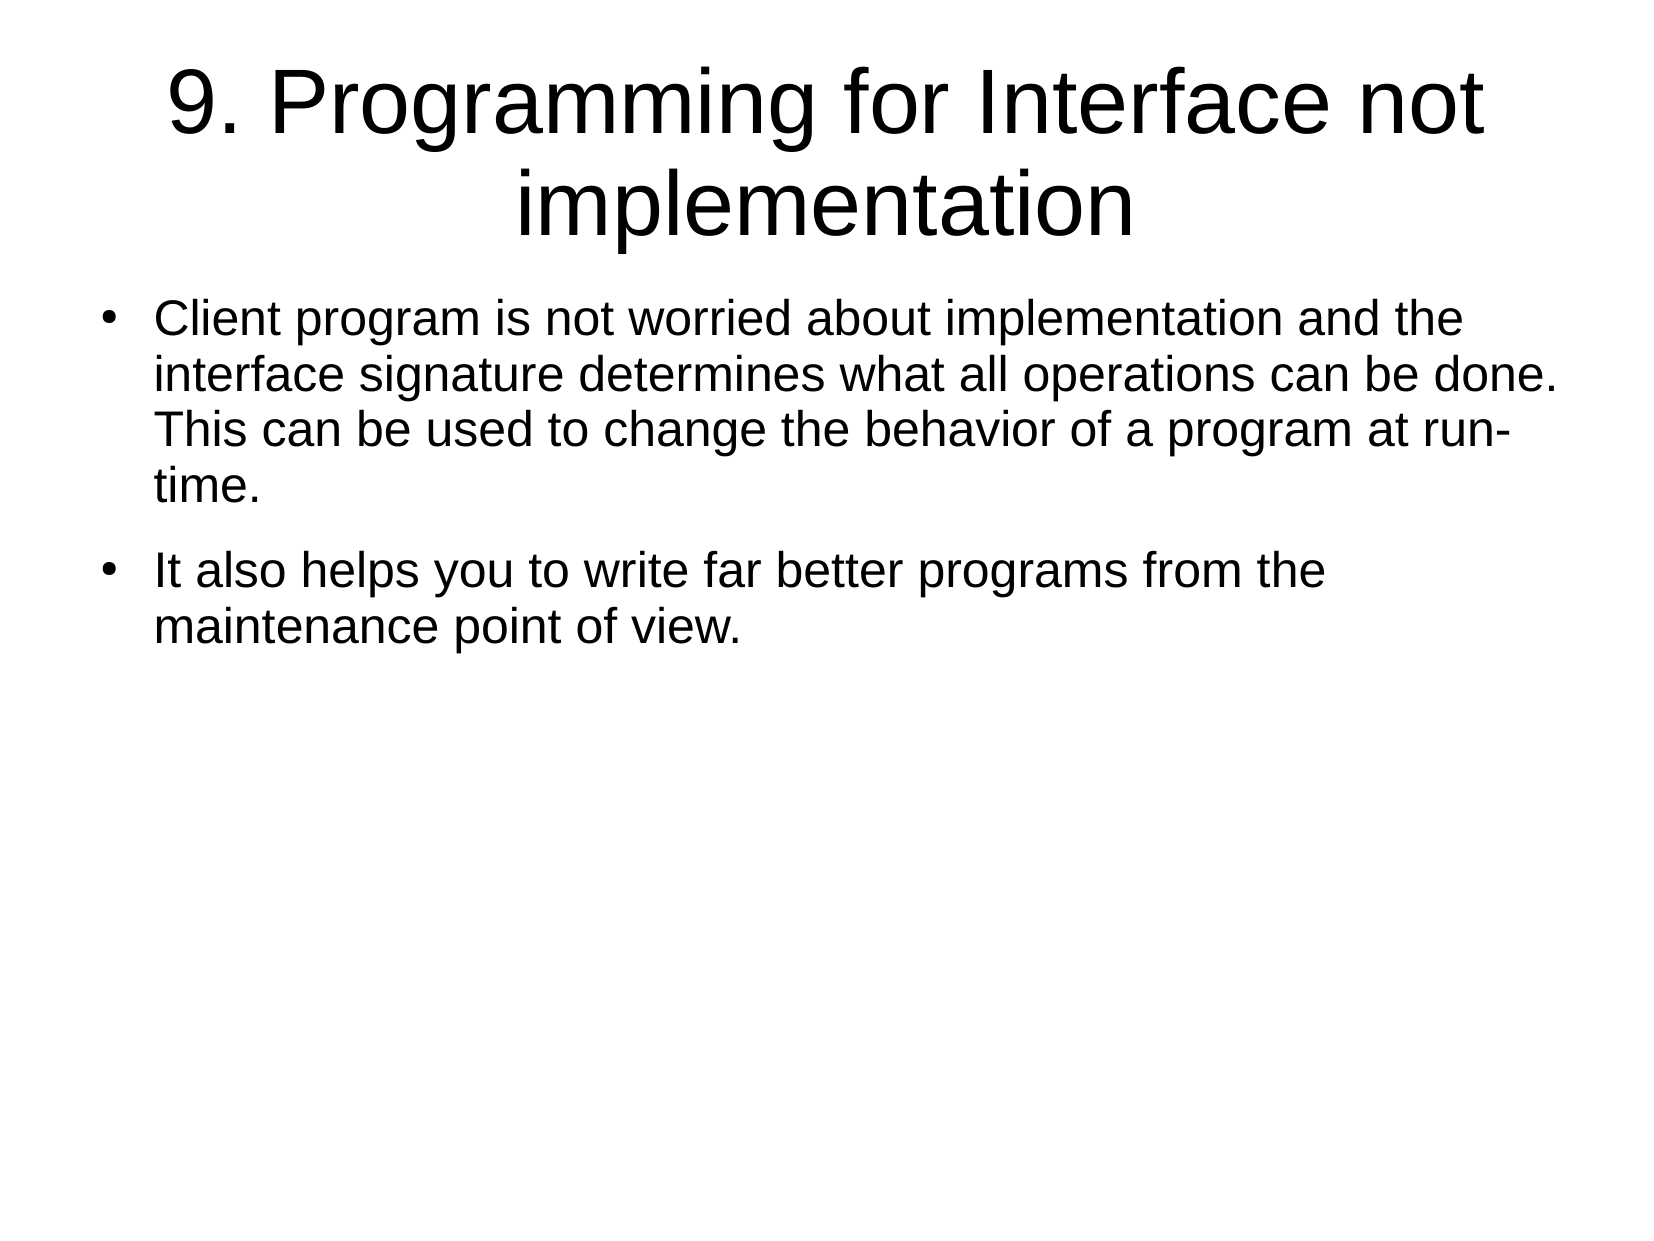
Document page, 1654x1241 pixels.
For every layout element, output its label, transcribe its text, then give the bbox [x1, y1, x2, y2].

title 9. Programming for Interface not implementation [82, 49, 1571, 257]
list Client program is not worried about implementation and the interface signature determines what all operations can be done. This can be used to change the behavior of a program at run-time. It also helps you to write far better programs from the maintenance point of view. [82, 290, 1571, 1010]
